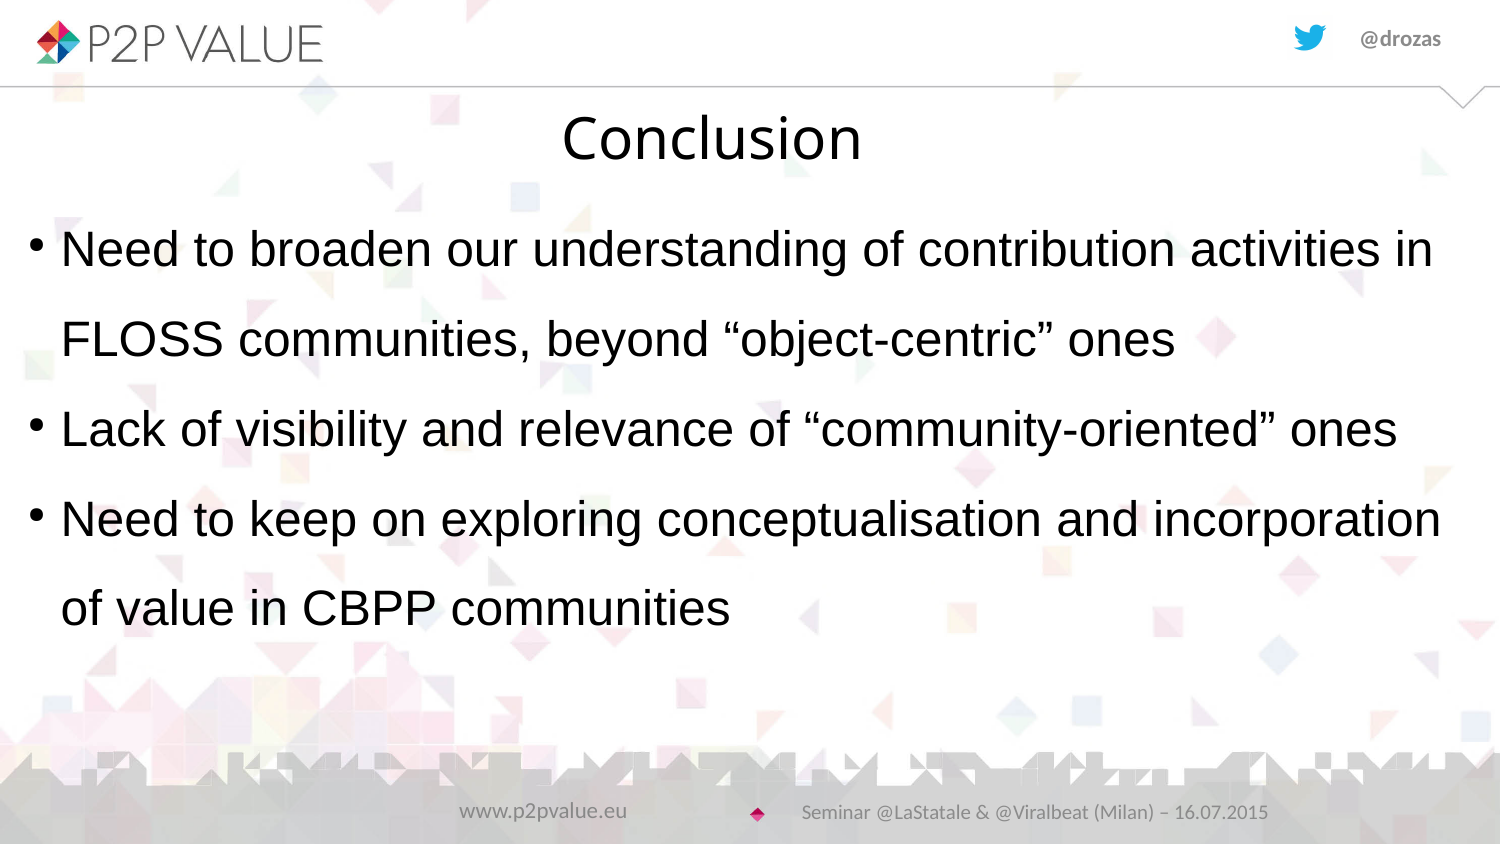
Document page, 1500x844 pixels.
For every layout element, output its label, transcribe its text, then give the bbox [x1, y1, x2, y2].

subtitle Need to broaden our understanding of contribution activities in FLOSS communities, beyond “object-centric” ones Lack of visibility and relevance of “community-oriented” ones Need to keep on exploring conceptualisation and incorporation of value in CBPP communities [14, 180, 1495, 784]
title Conclusion [60, 92, 1366, 180]
picture [0, 0, 1500, 844]
text_box @drozas [1333, 15, 1455, 60]
text_box www.p2pvalue.eu [453, 789, 672, 829]
text_box Seminar @LaStatale & @Viralbeat (Milan) – 16.07.2015 [788, 788, 1481, 834]
